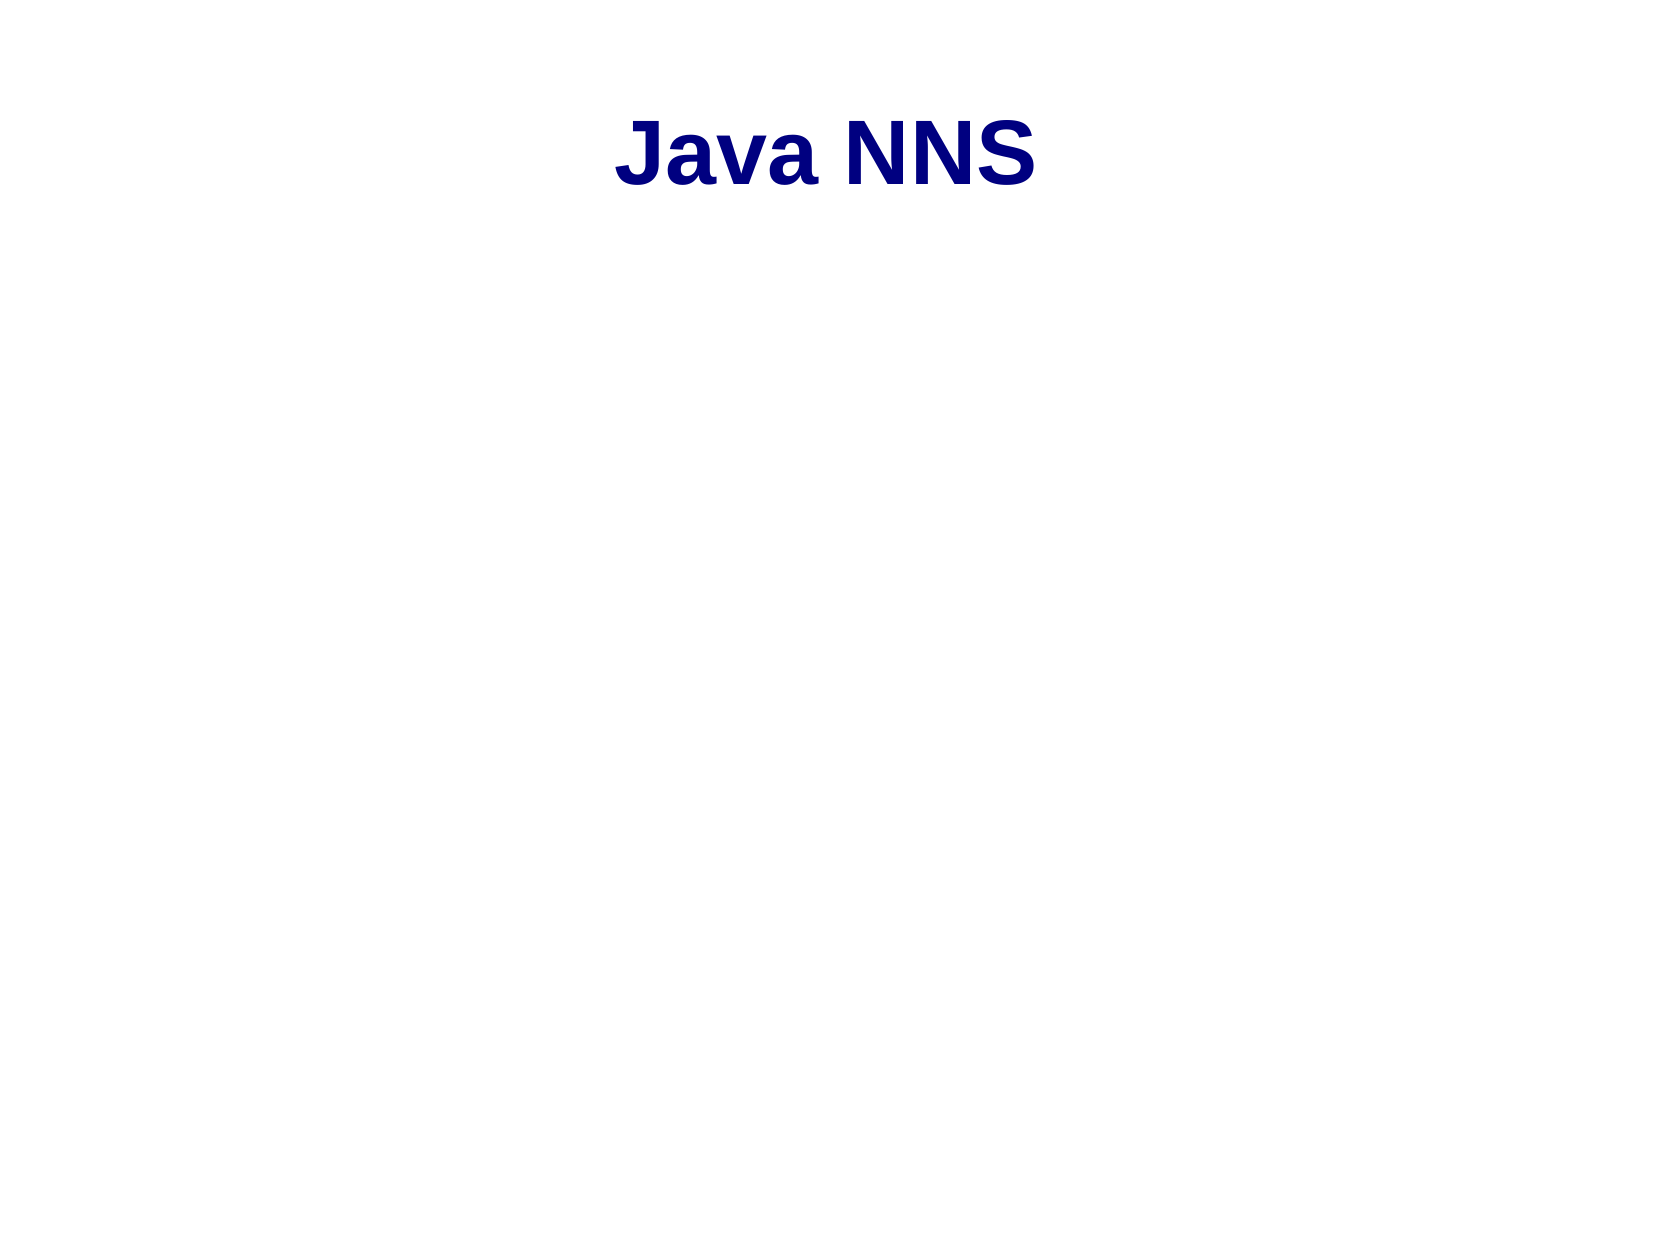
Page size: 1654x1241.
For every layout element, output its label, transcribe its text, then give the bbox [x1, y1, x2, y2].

title Java NNS [82, 49, 1571, 257]
